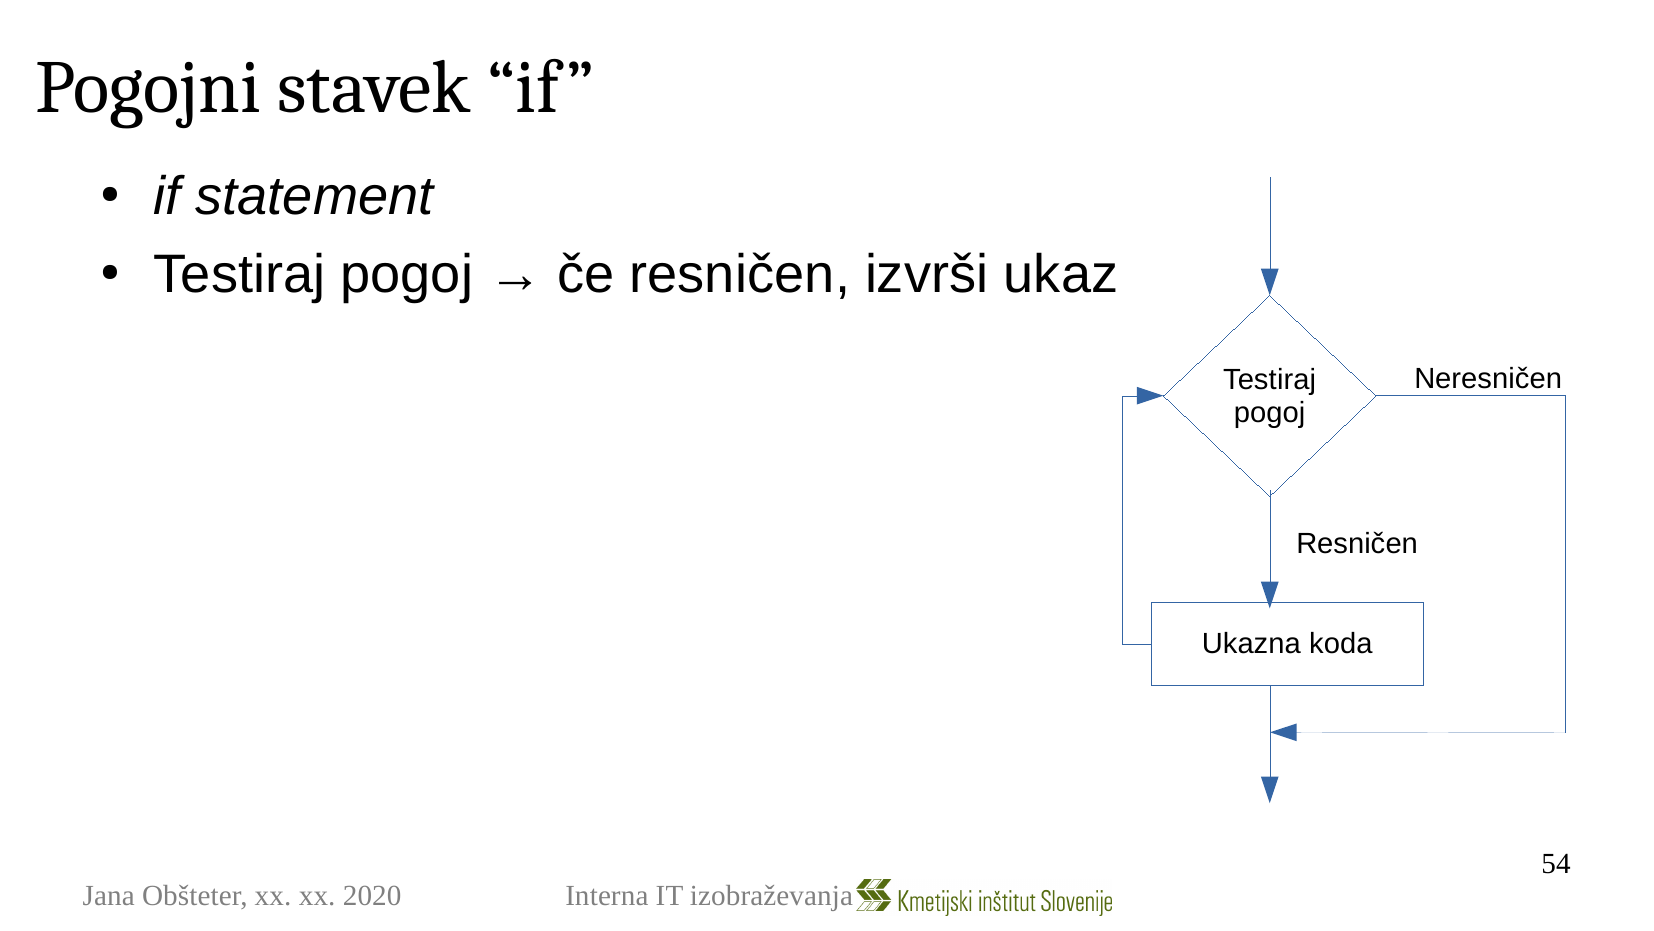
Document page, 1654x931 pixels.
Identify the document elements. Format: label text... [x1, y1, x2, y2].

title Pogojni stavek “if” [35, 21, 1524, 154]
list if statement Testiraj pogoj → če resničen, izvrši ukaz [82, 165, 1642, 827]
picture [856, 879, 1112, 916]
text_box Ukazna koda [1151, 602, 1424, 686]
text_box Resničen [1281, 519, 1536, 568]
text_box Testiraj pogoj [1163, 295, 1376, 497]
text_box Neresničen [1399, 354, 1583, 402]
